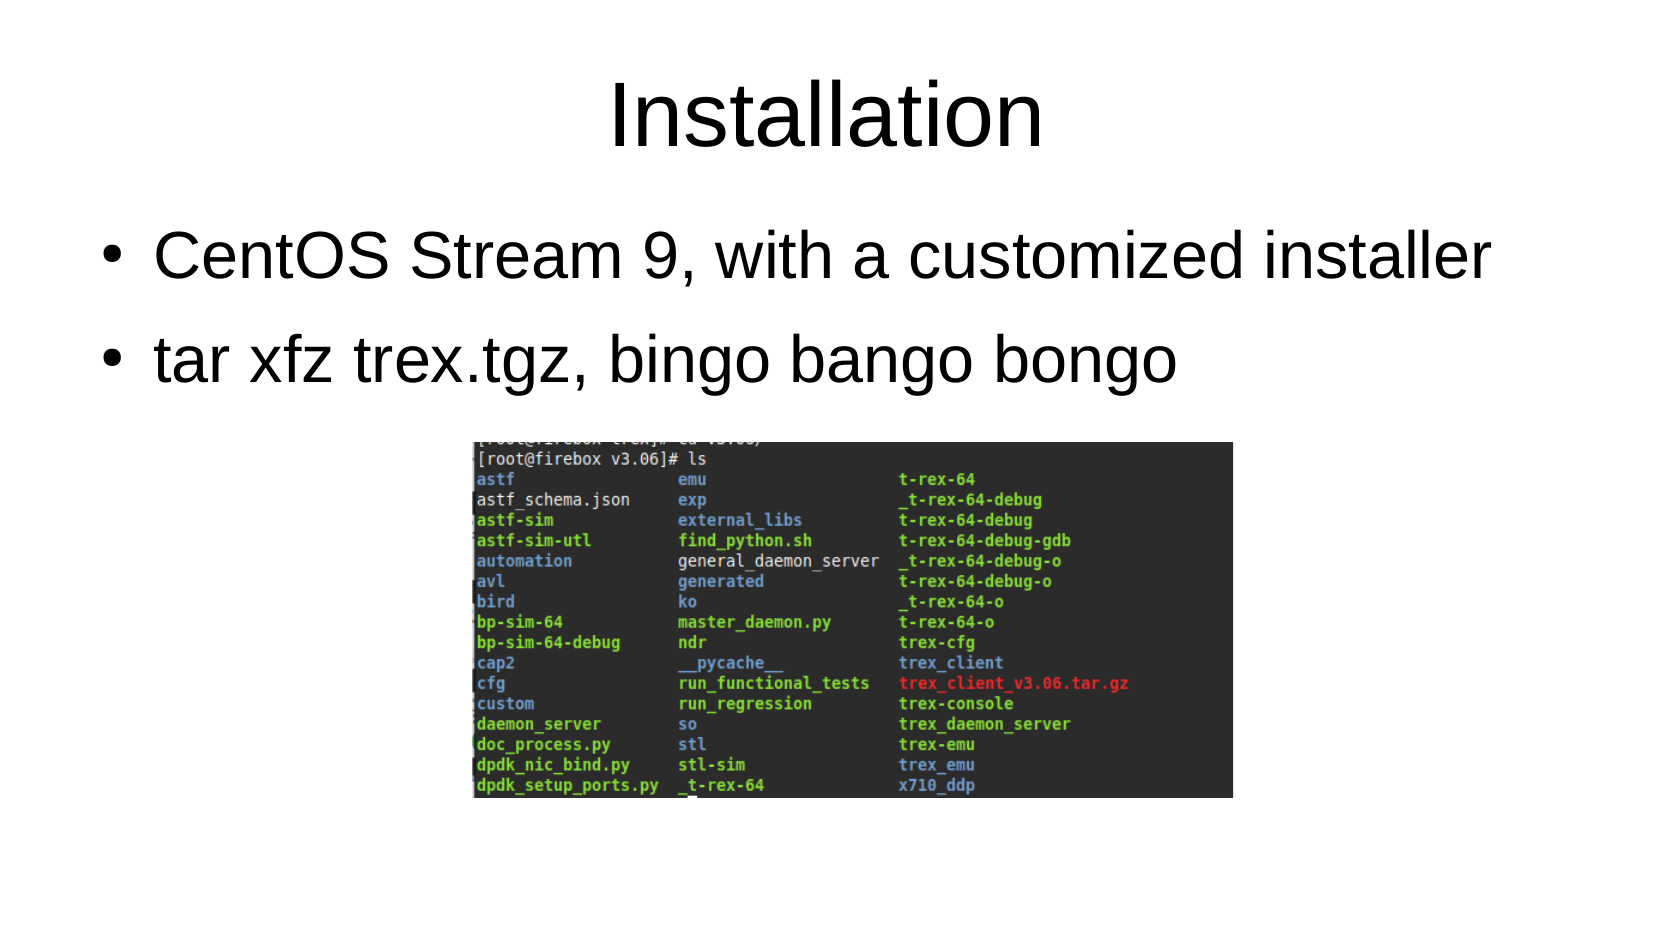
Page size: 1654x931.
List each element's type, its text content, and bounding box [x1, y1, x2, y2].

list CentOS Stream 9, with a customized installer tar xfz trex.tgz, bingo bango bongo [82, 217, 1571, 758]
title Installation [82, 37, 1571, 193]
picture [472, 442, 1234, 798]
